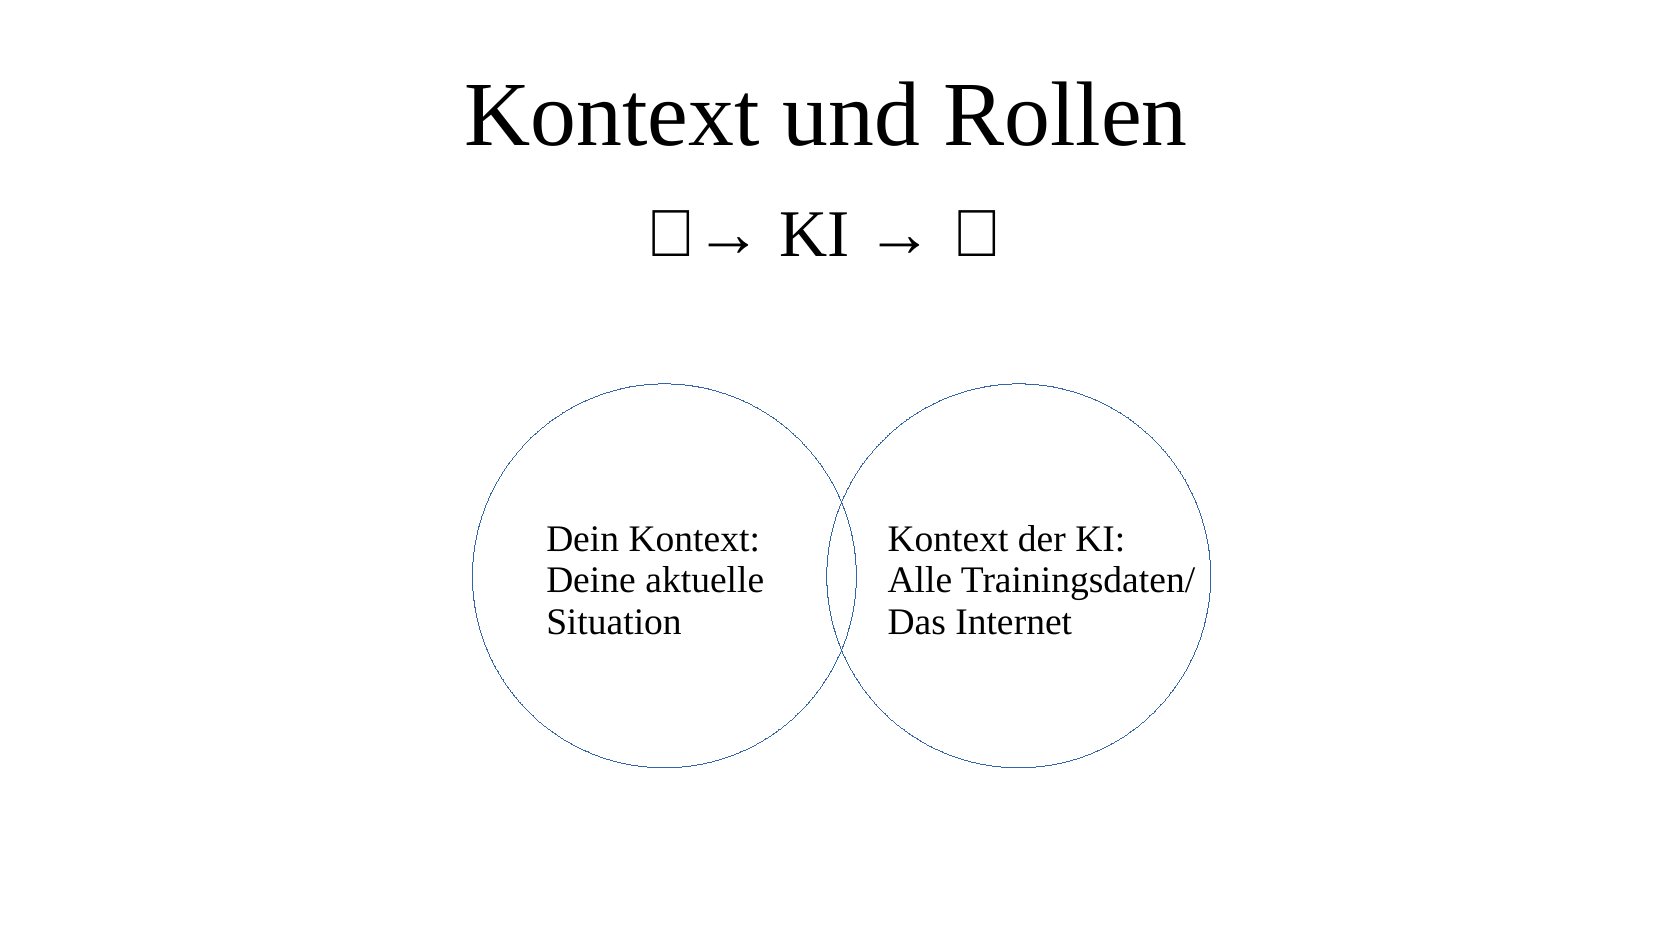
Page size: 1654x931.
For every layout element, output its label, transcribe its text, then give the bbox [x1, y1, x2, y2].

text_box Kontext der KI: Alle Trainingsdaten/ Das Internet [873, 510, 1211, 650]
subtitle 💩→ KI → 💩 [584, 170, 1063, 296]
text_box Dein Kontext: Deine aktuelle Situation [531, 510, 779, 650]
title Kontext und Rollen [82, 37, 1571, 193]
